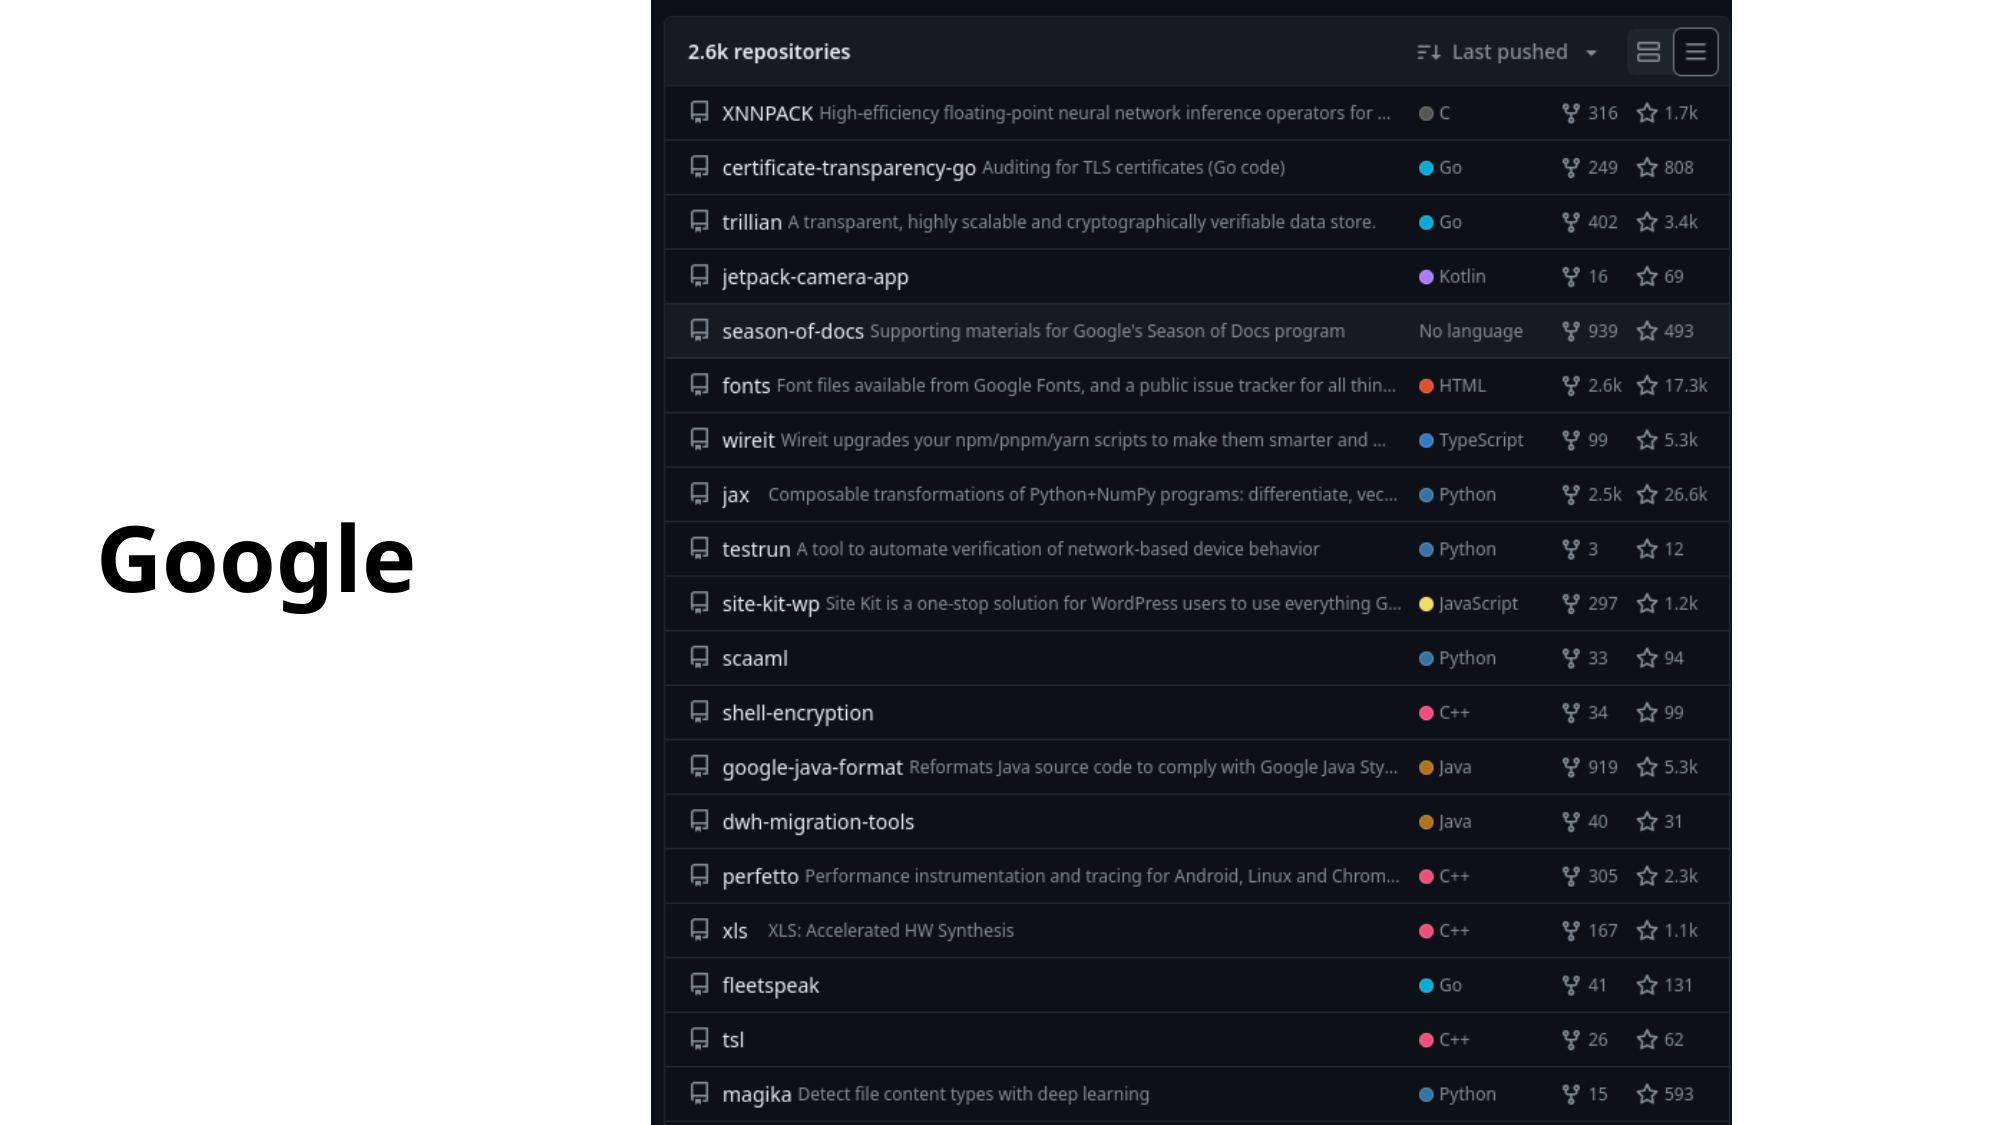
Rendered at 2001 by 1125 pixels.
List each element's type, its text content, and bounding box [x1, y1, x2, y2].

picture [651, 0, 1732, 1125]
title Google [81, 452, 534, 673]
